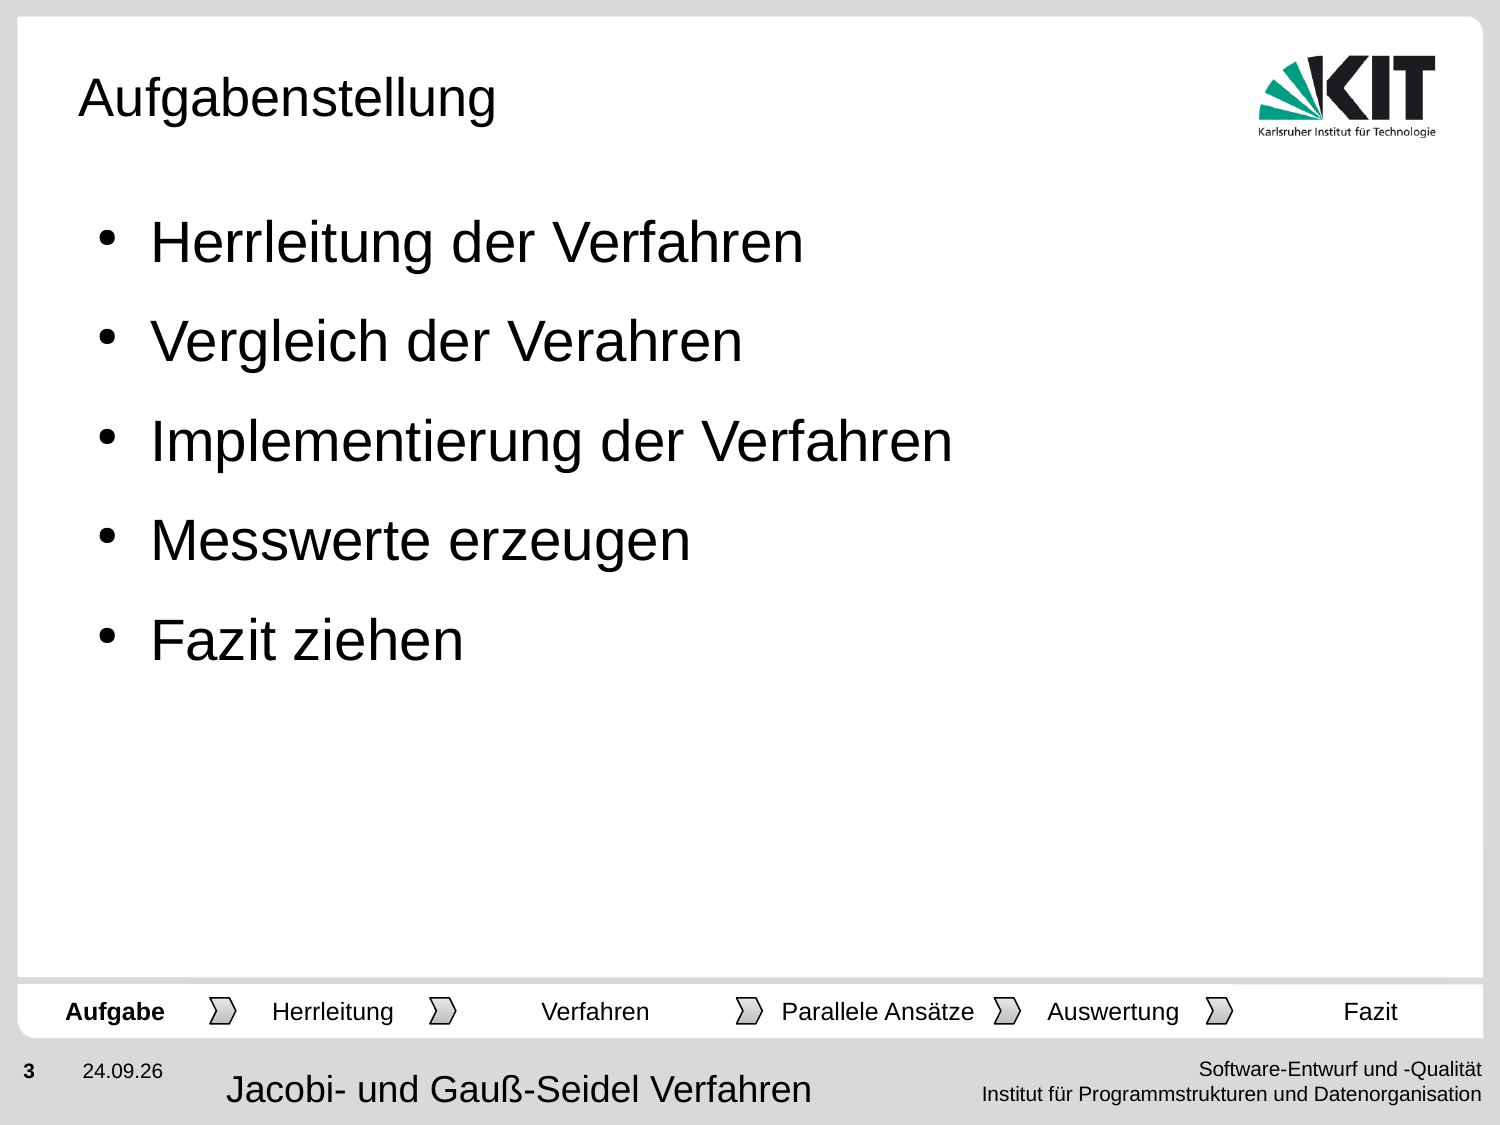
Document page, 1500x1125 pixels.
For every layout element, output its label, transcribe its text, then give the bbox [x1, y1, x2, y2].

text_box [994, 997, 1021, 1024]
text_box Aufgabe [50, 988, 181, 1033]
text_box Auswertung [1032, 988, 1195, 1033]
text_box Verfahren [526, 988, 666, 1033]
text_box Fazit [1328, 988, 1413, 1033]
text_box [736, 997, 763, 1024]
footer Jacobi- und Gauß-Seidel Verfahren [211, 1057, 957, 1117]
picture [0, 0, 1500, 1125]
text_box [429, 997, 456, 1024]
text_box Parallele Ansätze [766, 988, 991, 1033]
text_box [1206, 997, 1233, 1024]
text_box [209, 997, 236, 1024]
title Aufgabenstellung [64, 54, 1198, 147]
list Herrleitung der Verfahren Vergleich der Verahren Implementierung der Verfahren Messwerte erzeugen Fazit ziehen [64, 196, 1436, 975]
text_box Herrleitung [257, 988, 410, 1033]
